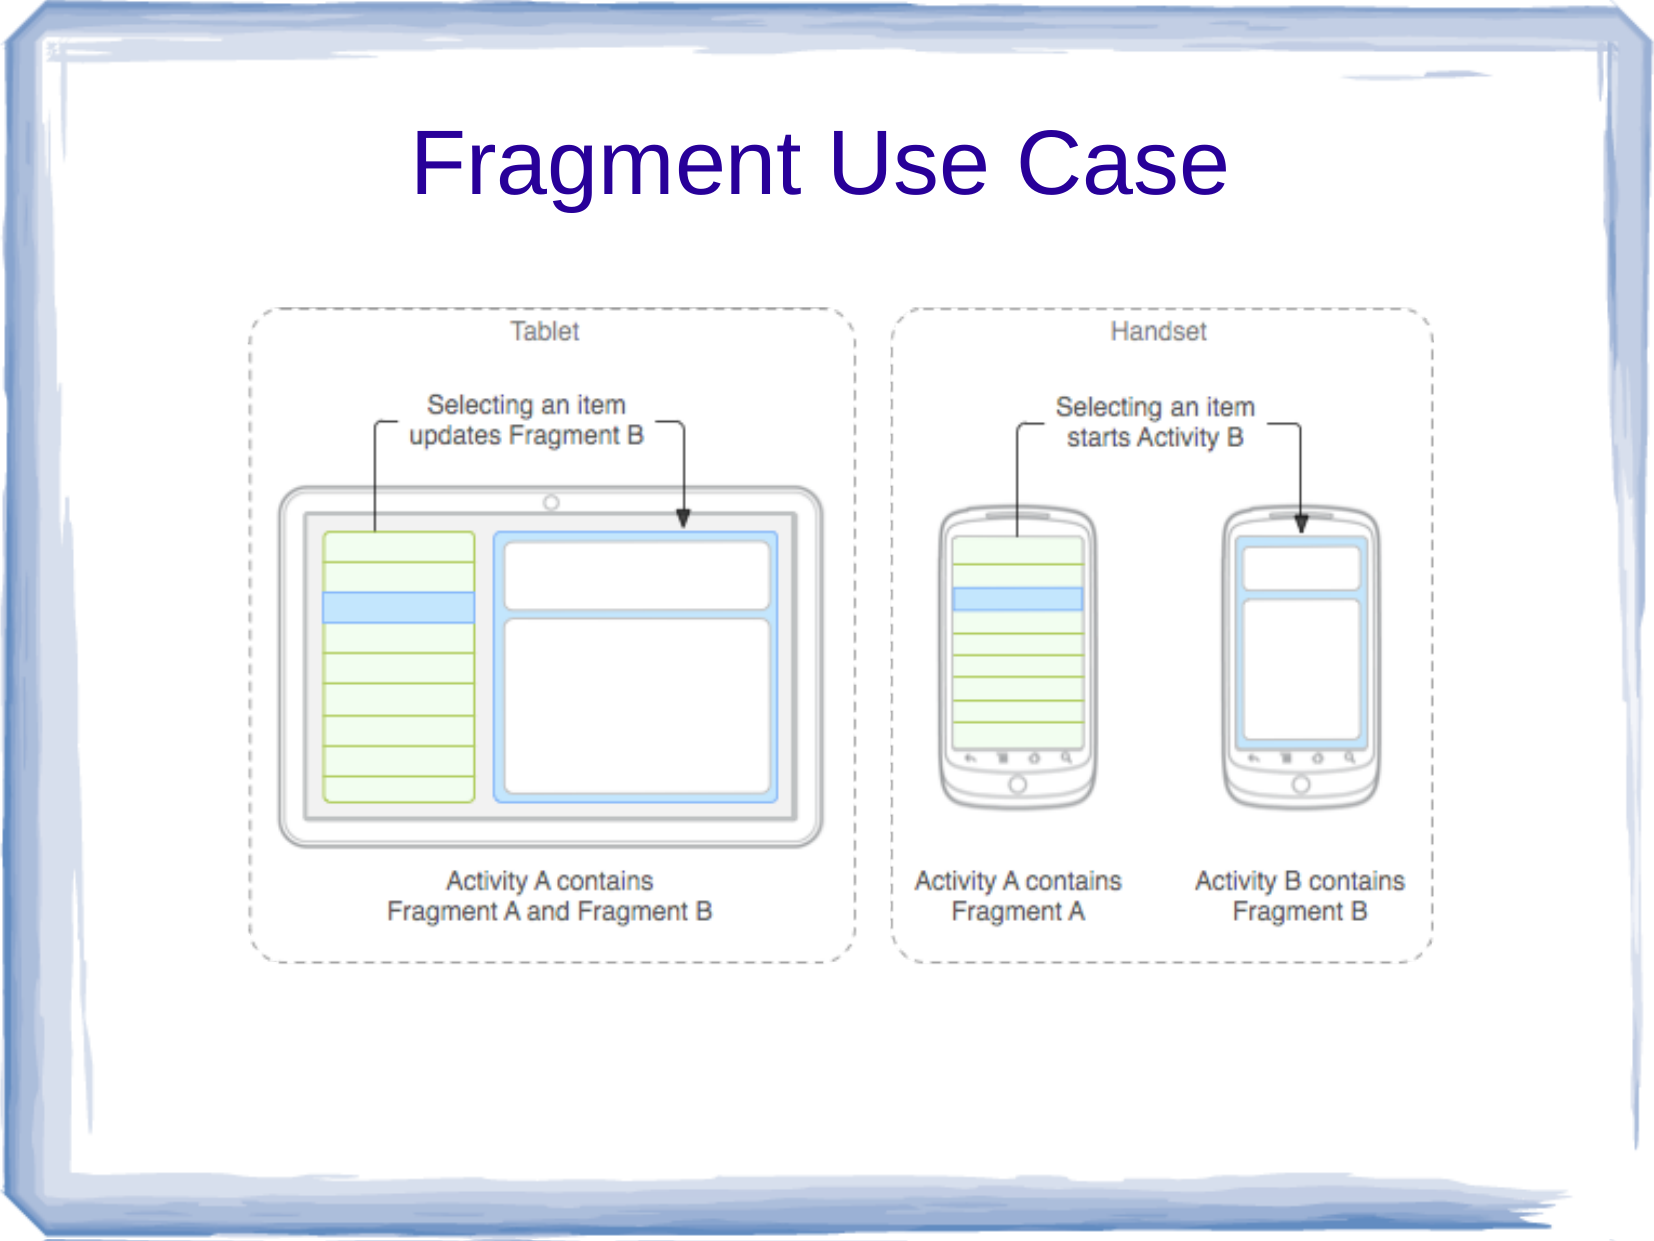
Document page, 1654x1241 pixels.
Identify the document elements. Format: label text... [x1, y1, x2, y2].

title Fragment Use Case [76, 59, 1565, 267]
picture [0, 0, 1654, 1241]
